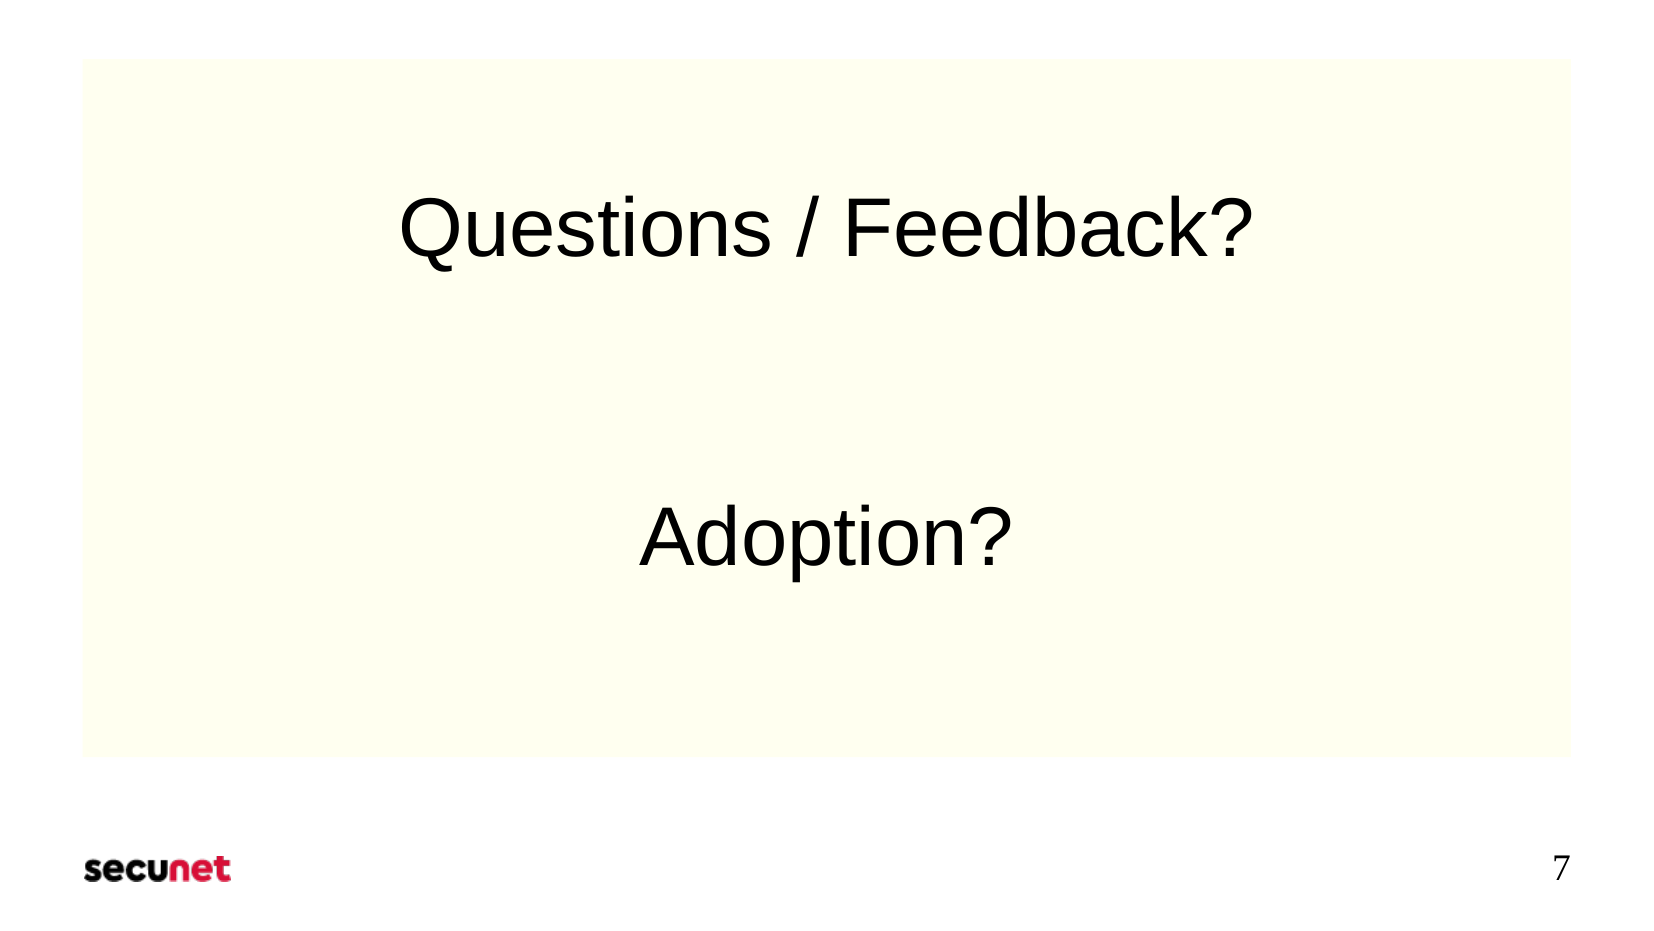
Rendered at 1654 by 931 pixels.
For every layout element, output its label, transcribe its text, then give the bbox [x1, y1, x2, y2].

list Questions / Feedback? Adoption? [82, 59, 1571, 758]
picture [84, 856, 231, 882]
